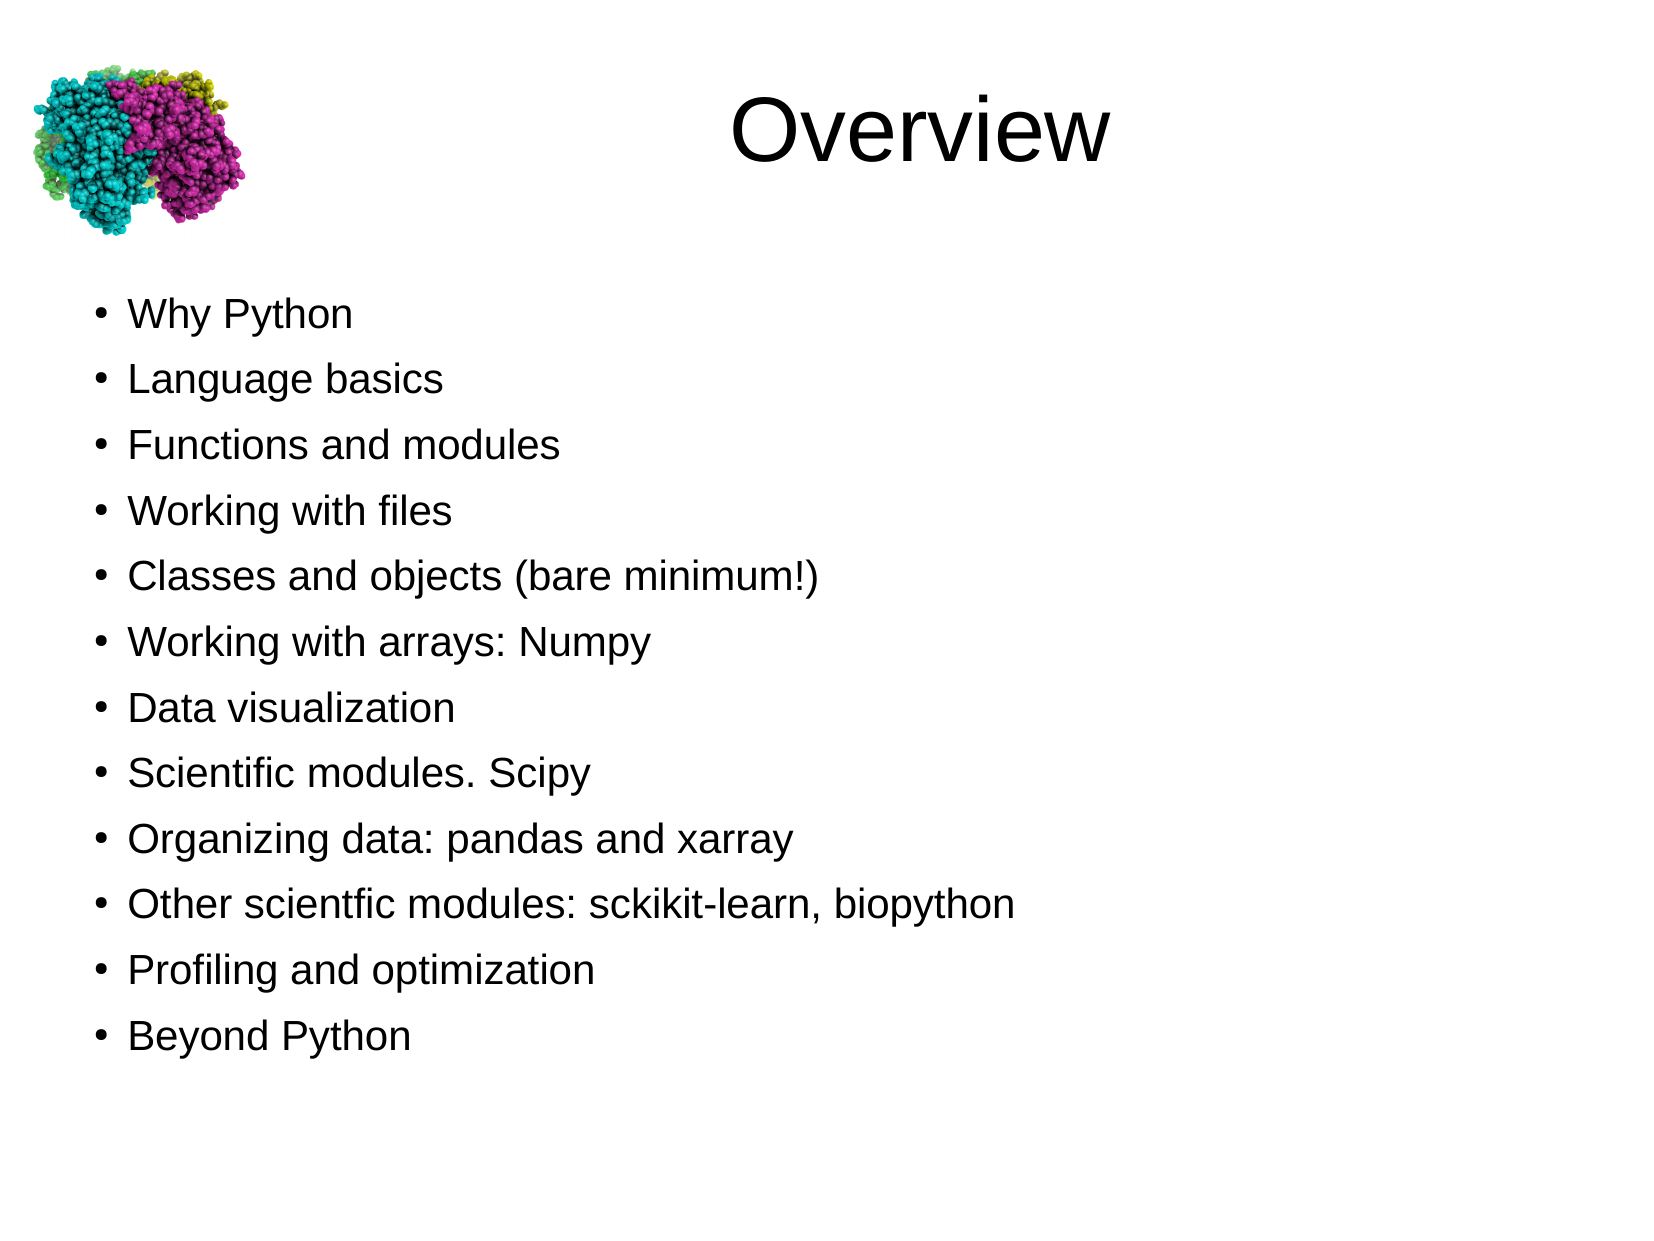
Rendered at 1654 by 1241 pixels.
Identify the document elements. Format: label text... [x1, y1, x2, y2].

list Why Python Language basics Functions and modules Working with files Classes and objects (bare minimum!) Working with arrays: Numpy Data visualization Scientific modules. Scipy Organizing data: pandas and xarray Other scientfic modules: sckikit-learn, biopython Profiling and optimization Beyond Python [82, 290, 1538, 1071]
title Overview [270, 25, 1571, 233]
picture [27, 59, 253, 240]
